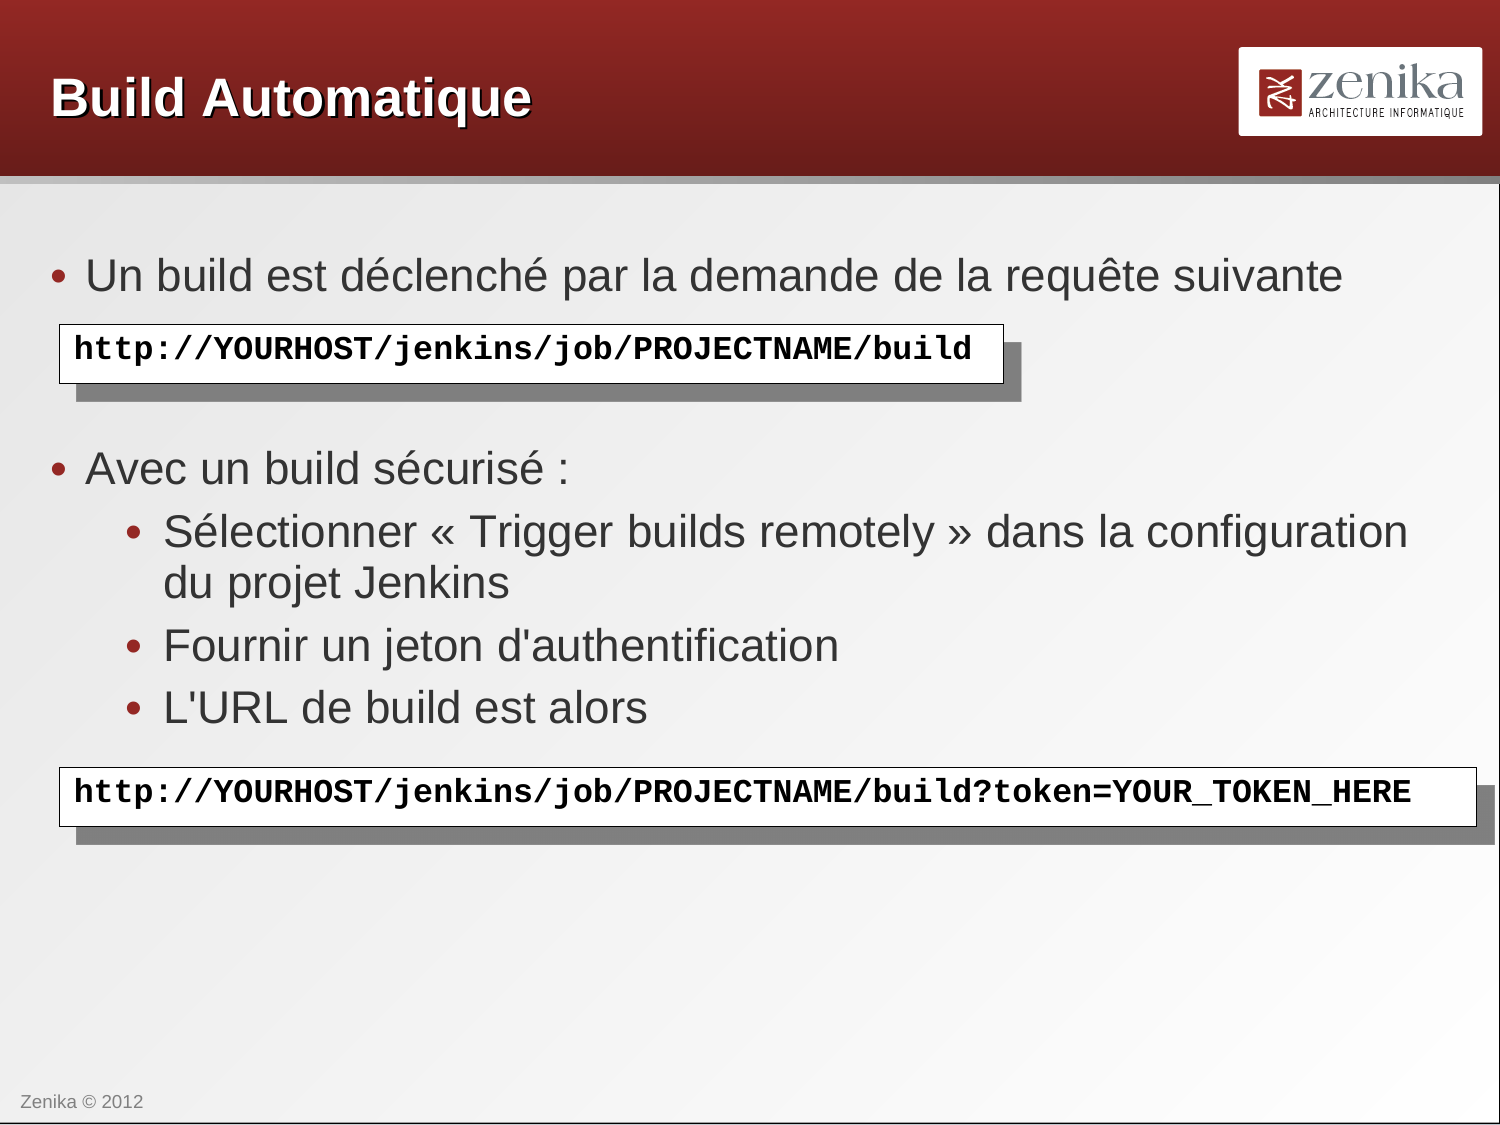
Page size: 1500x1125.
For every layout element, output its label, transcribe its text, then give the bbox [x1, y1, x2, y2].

title Build Automatique [50, 22, 1206, 172]
list Un build est déclenché par la demande de la requête suivante Avec un build sécurisé : Sélectionner « Trigger builds remotely » dans la configuration du projet Jenkins Fournir un jeton d'authentification L'URL de build est alors [50, 249, 1435, 1064]
picture [1257, 58, 1464, 125]
text_box http://YOURHOST/jenkins/job/PROJECTNAME/build?token=YOUR_TOKEN_HERE [59, 767, 1477, 827]
text_box http://YOURHOST/jenkins/job/PROJECTNAME/build [59, 324, 1004, 384]
